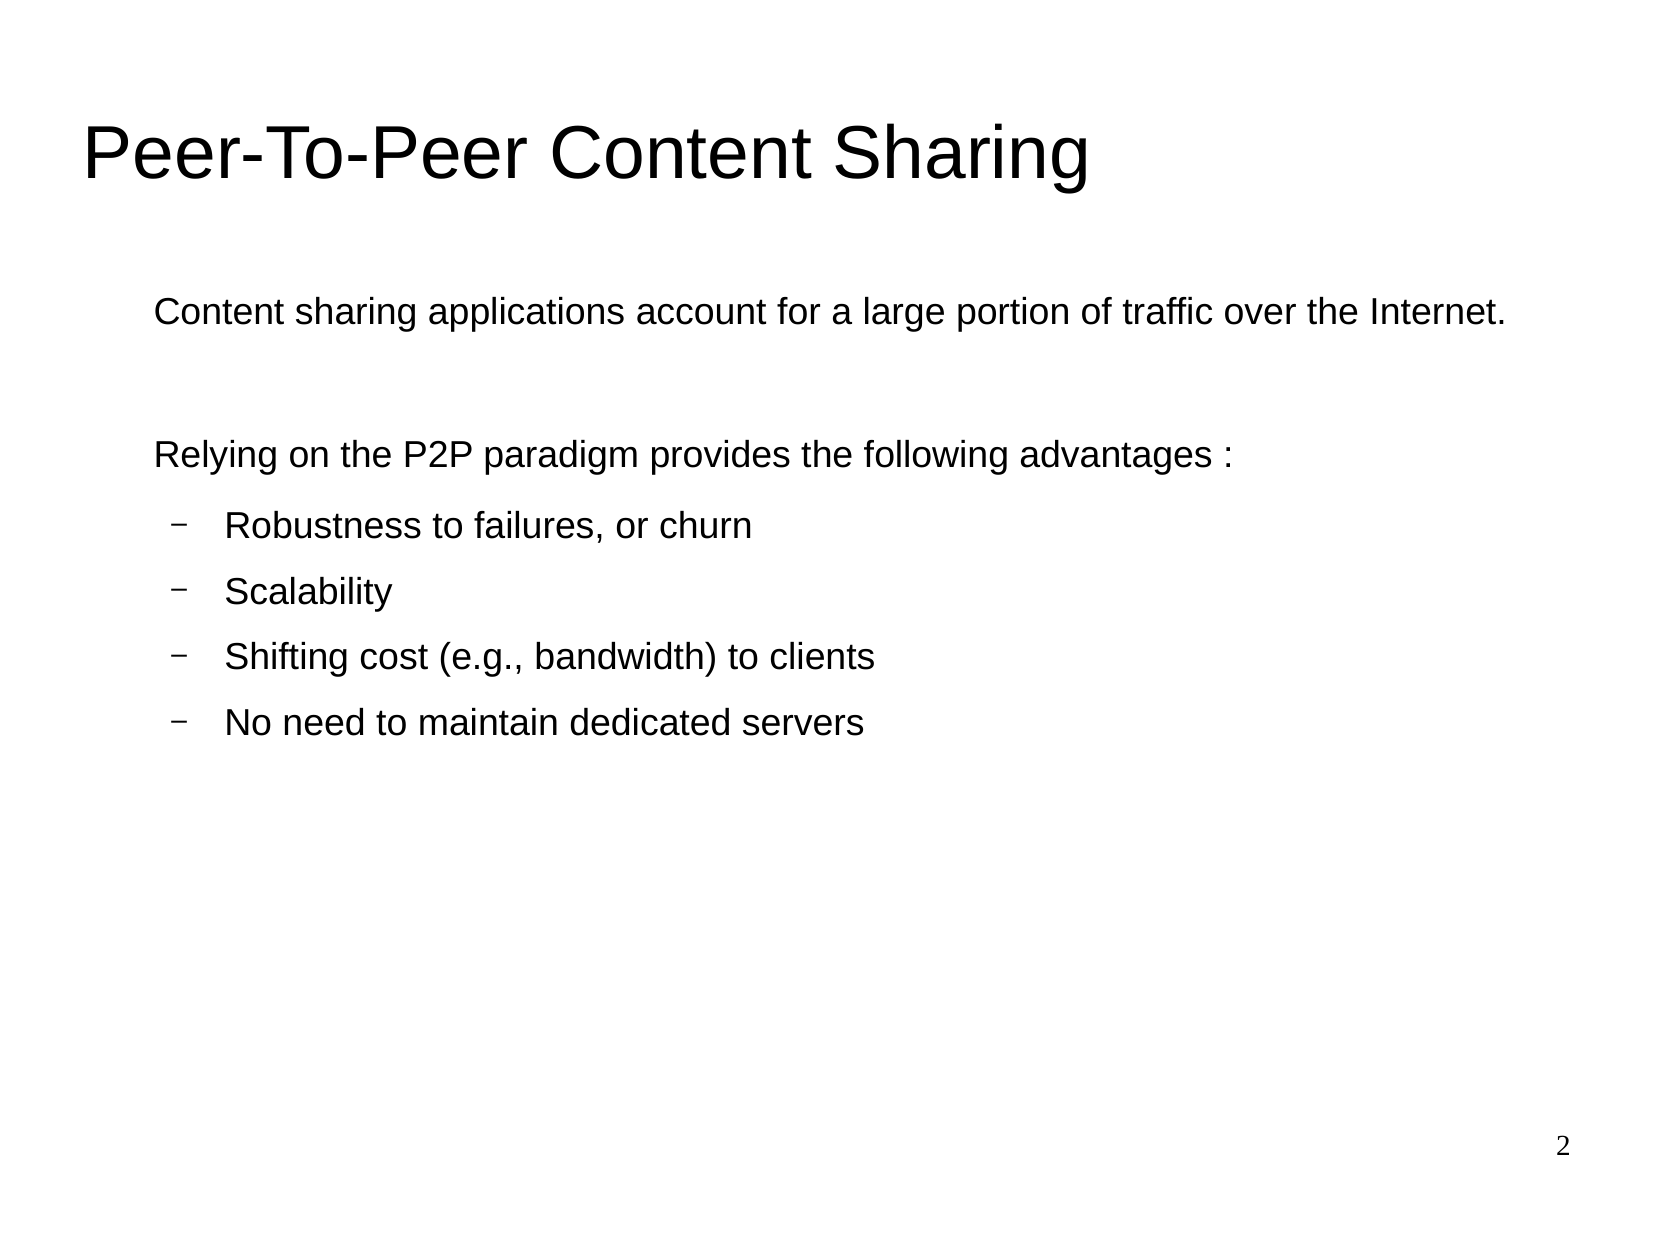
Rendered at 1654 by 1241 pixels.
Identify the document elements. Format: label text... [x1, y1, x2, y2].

list Content sharing applications account for a large portion of traffic over the Internet. Relying on the P2P paradigm provides the following advantages : Robustness to failures, or churn Scalability Shifting cost (e.g., bandwidth) to clients No need to maintain dedicated servers [82, 290, 1538, 1010]
title Peer-To-Peer Content Sharing [82, 49, 1571, 257]
